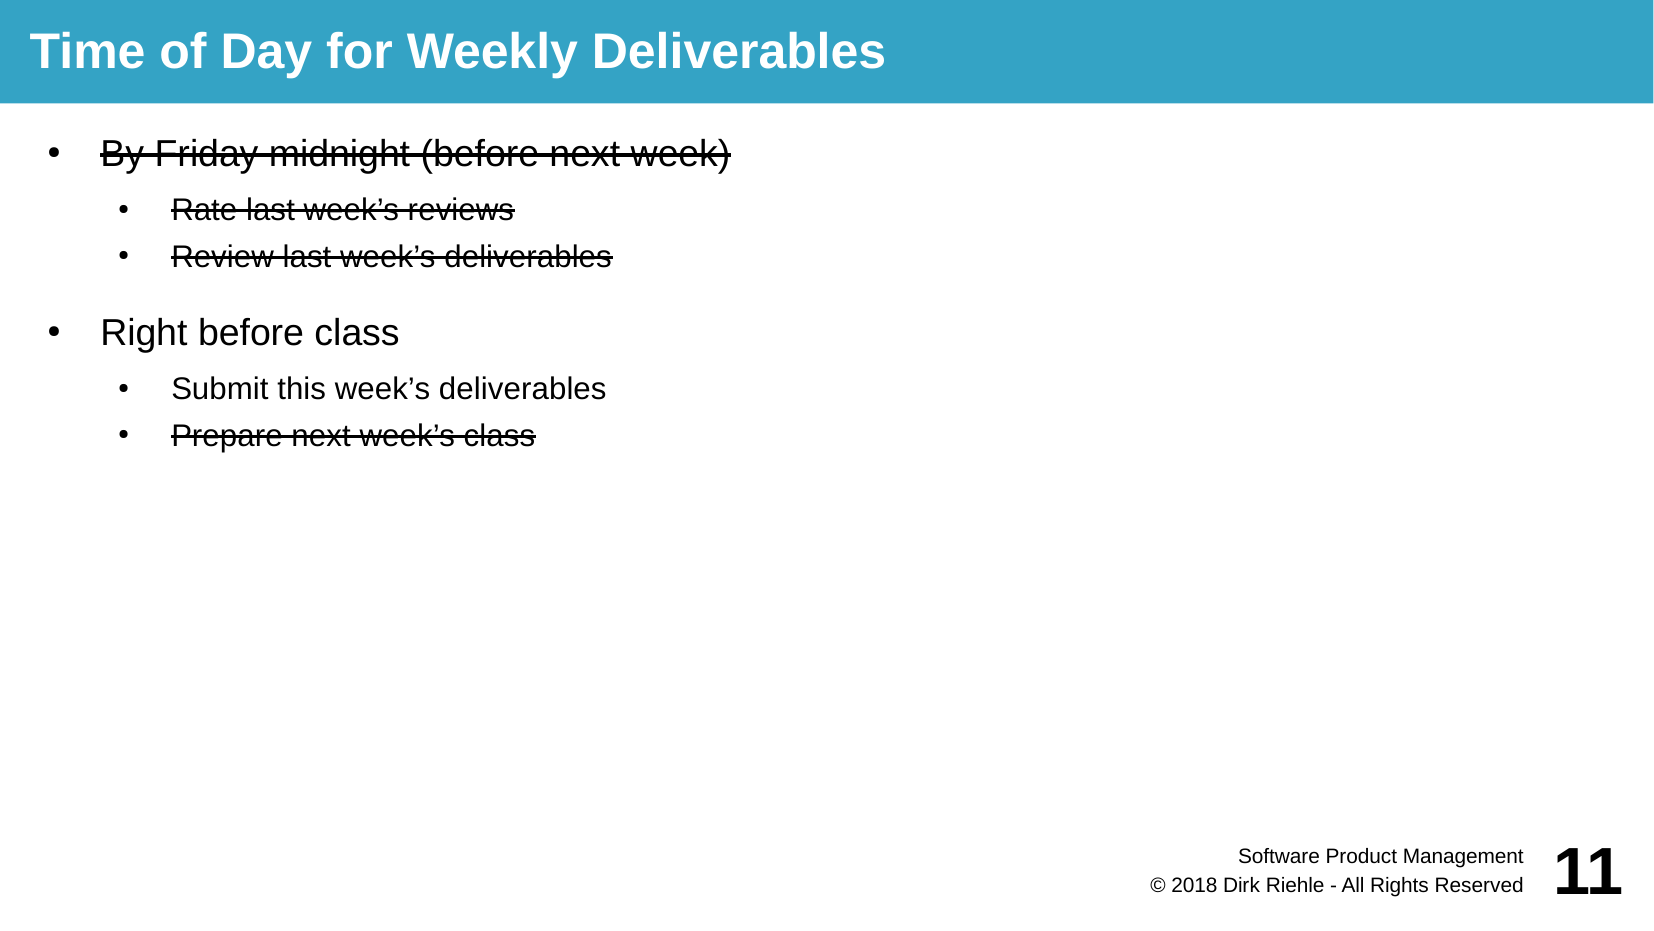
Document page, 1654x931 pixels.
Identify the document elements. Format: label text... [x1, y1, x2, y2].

list By Friday midnight (before next week) Rate last week’s reviews Review last week’s deliverables Right before class Submit this week’s deliverables Prepare next week’s class [29, 132, 1625, 798]
title Time of Day for Weekly Deliverables [0, 0, 1654, 104]
